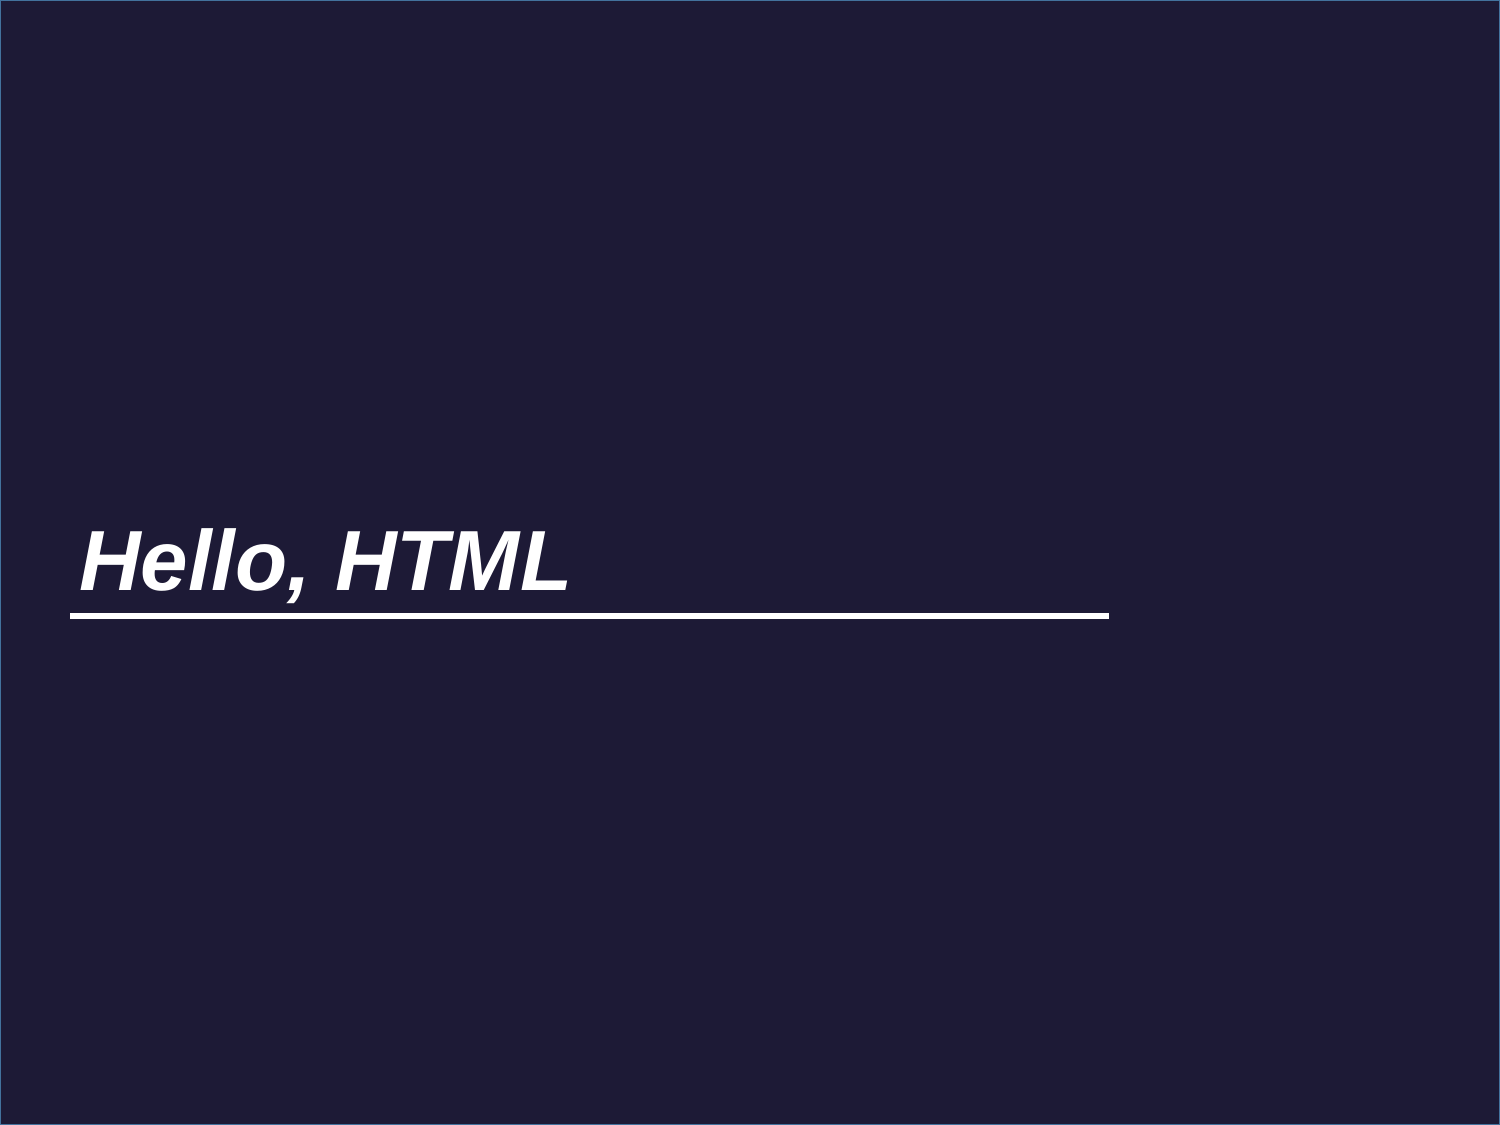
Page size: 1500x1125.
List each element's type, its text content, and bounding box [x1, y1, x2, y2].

title Hello, HTML [64, 484, 1415, 628]
